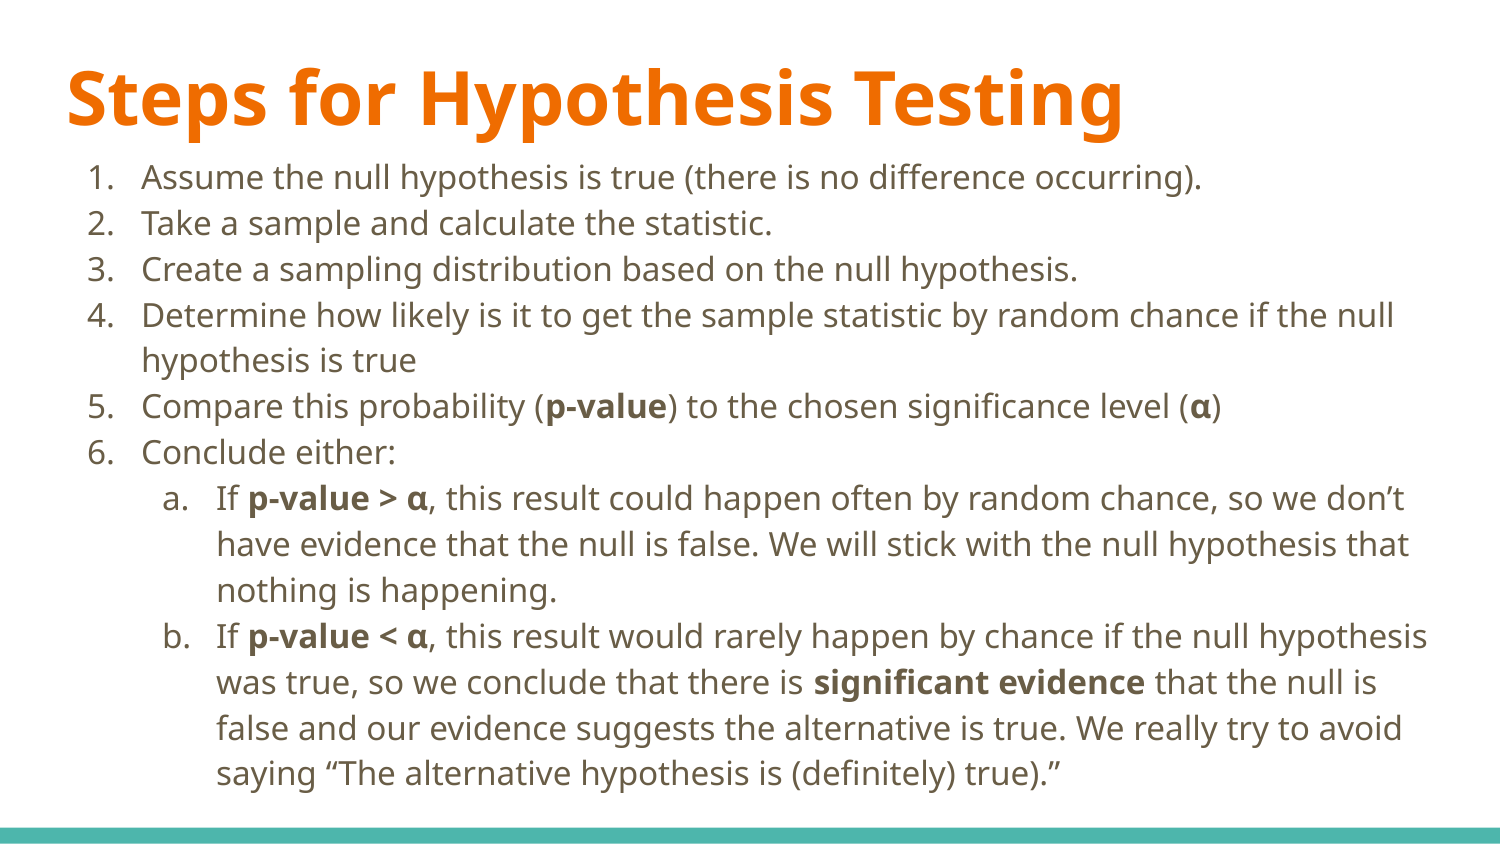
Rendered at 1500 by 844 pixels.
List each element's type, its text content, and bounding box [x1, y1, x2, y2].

title Steps for Hypothesis Testing [51, 35, 1449, 135]
list Assume the null hypothesis is true (there is no difference occurring). Take a sample and calculate the statistic. Create a sampling distribution based on the null hypothesis. Determine how likely is it to get the sample statistic by random chance if the null hypothesis is true Compare this probability (p-value) to the chosen significance level (α) Conclude either: If p-value > α, this result could happen often by random chance, so we don’t have evidence that the null is false. We will stick with the null hypothesis that nothing is happening. If p-value < α, this result would rarely happen by chance if the null hypothesis was true, so we conclude that there is significant evidence that the null is false and our evidence suggests the alternative is true. We really try to avoid saying “The alternative hypothesis is (definitely) true).” [51, 135, 1449, 827]
